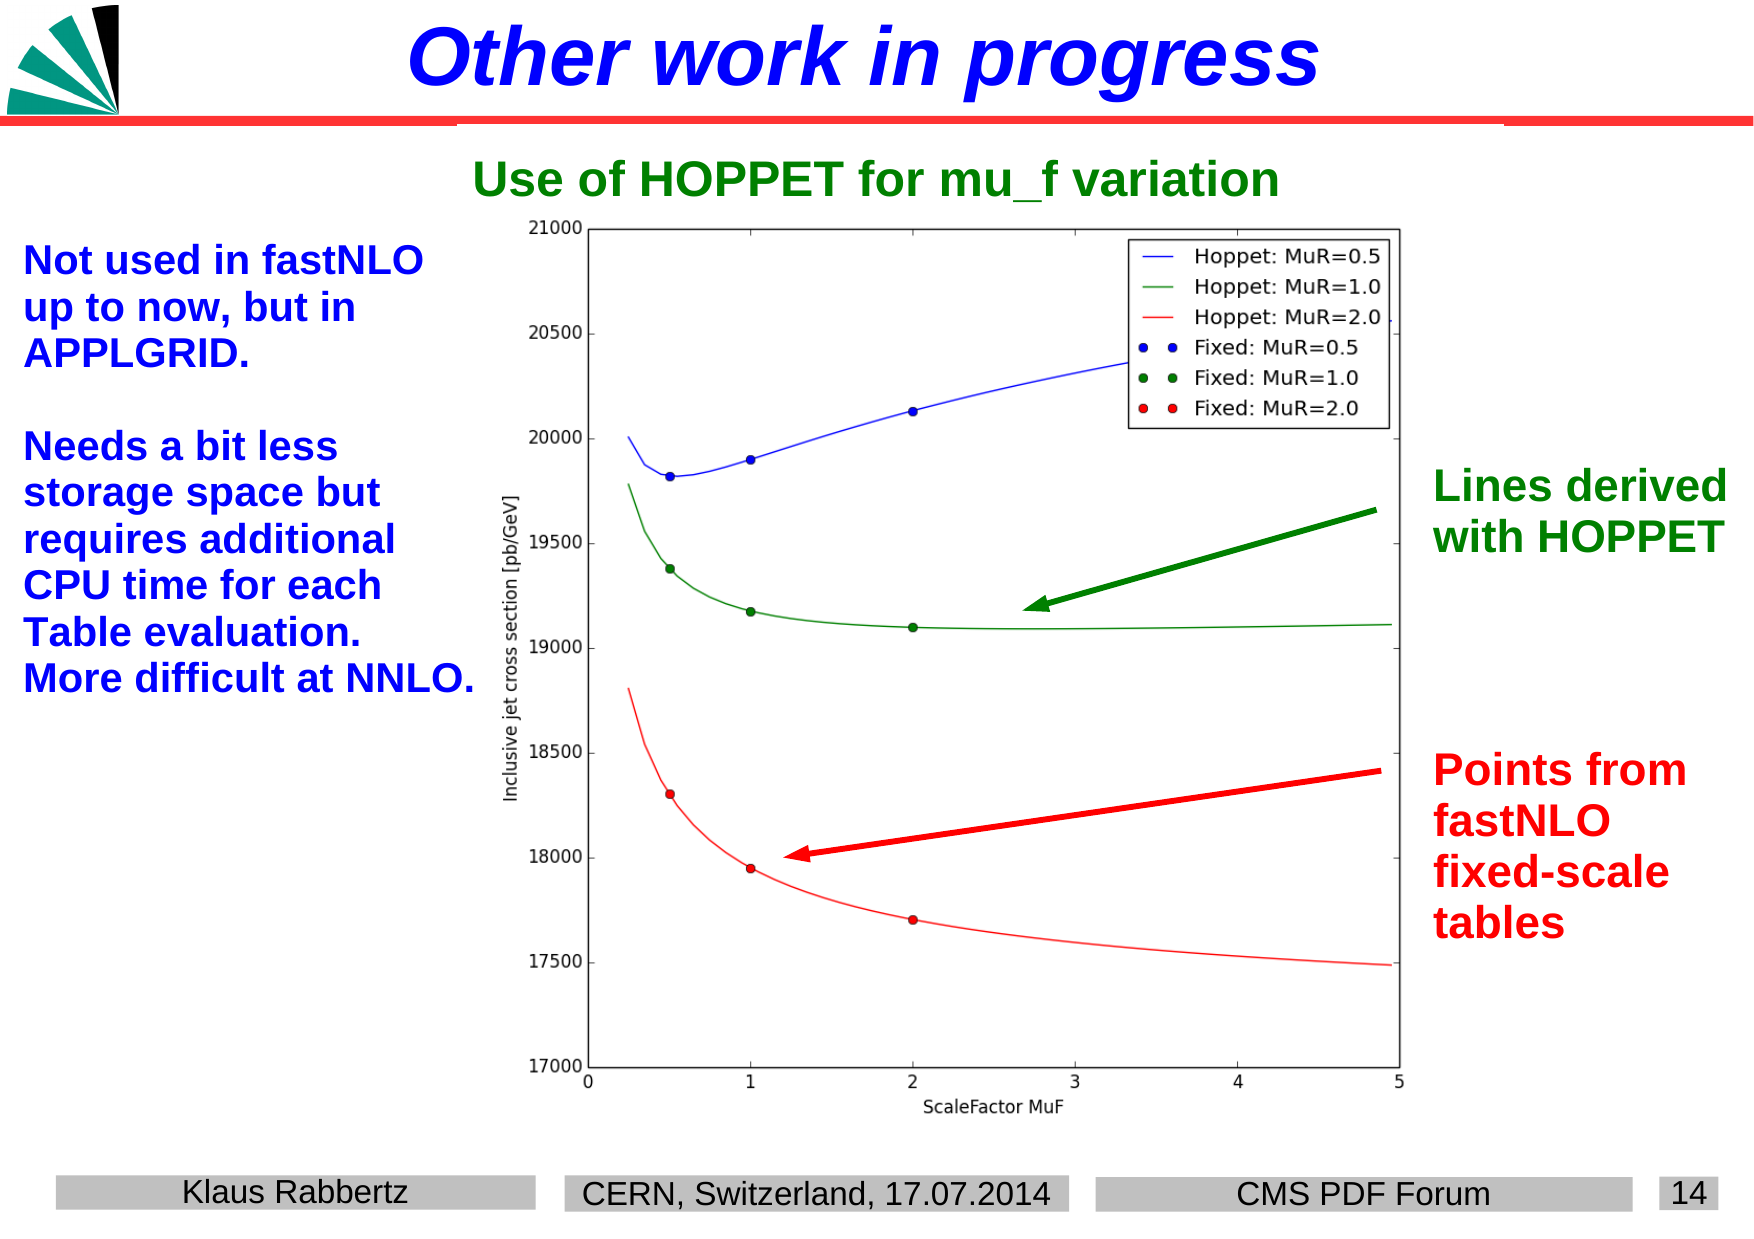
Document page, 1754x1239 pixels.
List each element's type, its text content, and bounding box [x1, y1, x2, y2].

text_box Points from fastNLO fixed-scale tables [1421, 737, 1695, 955]
text_box Not used in fastNLO up to now, but in APPLGRID. Needs a bit less storage space but requires additional CPU time for each Table evaluation. More difficult at NNLO. [11, 230, 499, 708]
picture [7, 5, 119, 116]
text_box Lines derived with HOPPET [1421, 454, 1735, 569]
title Other work in progress [123, 0, 1606, 114]
text_box Use of HOPPET for mu_f variation [460, 145, 1294, 213]
picture [457, 124, 1504, 1172]
